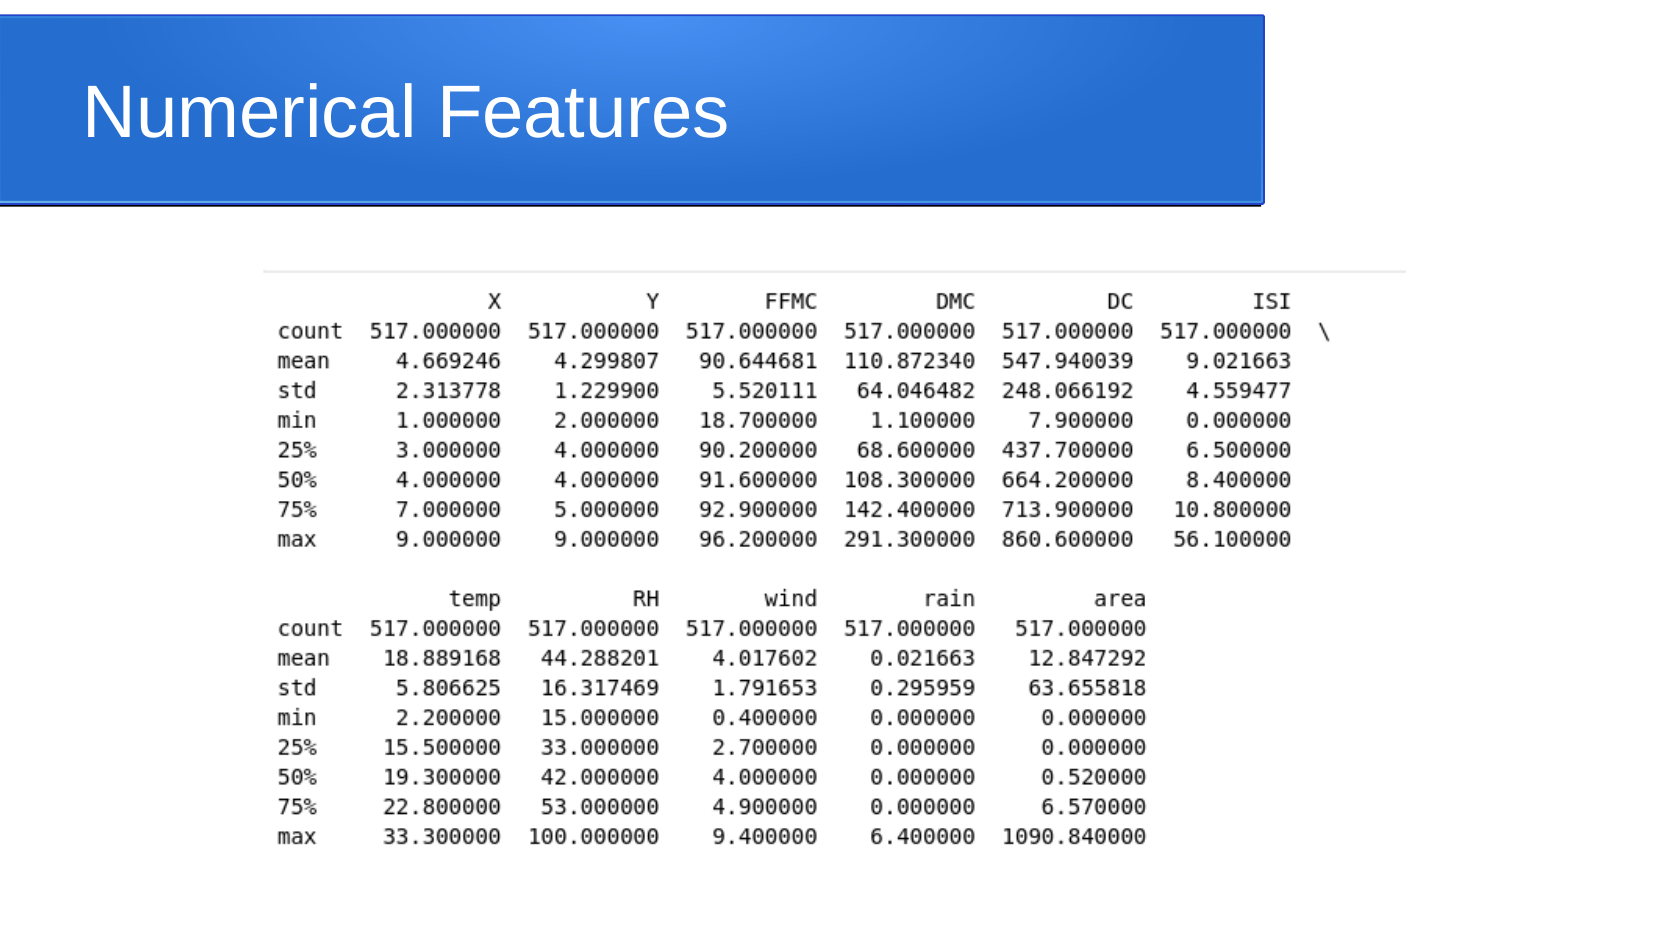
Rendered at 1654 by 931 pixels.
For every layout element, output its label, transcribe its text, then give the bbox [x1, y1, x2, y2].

picture [248, 270, 1406, 875]
title Numerical Features [82, 35, 1235, 189]
